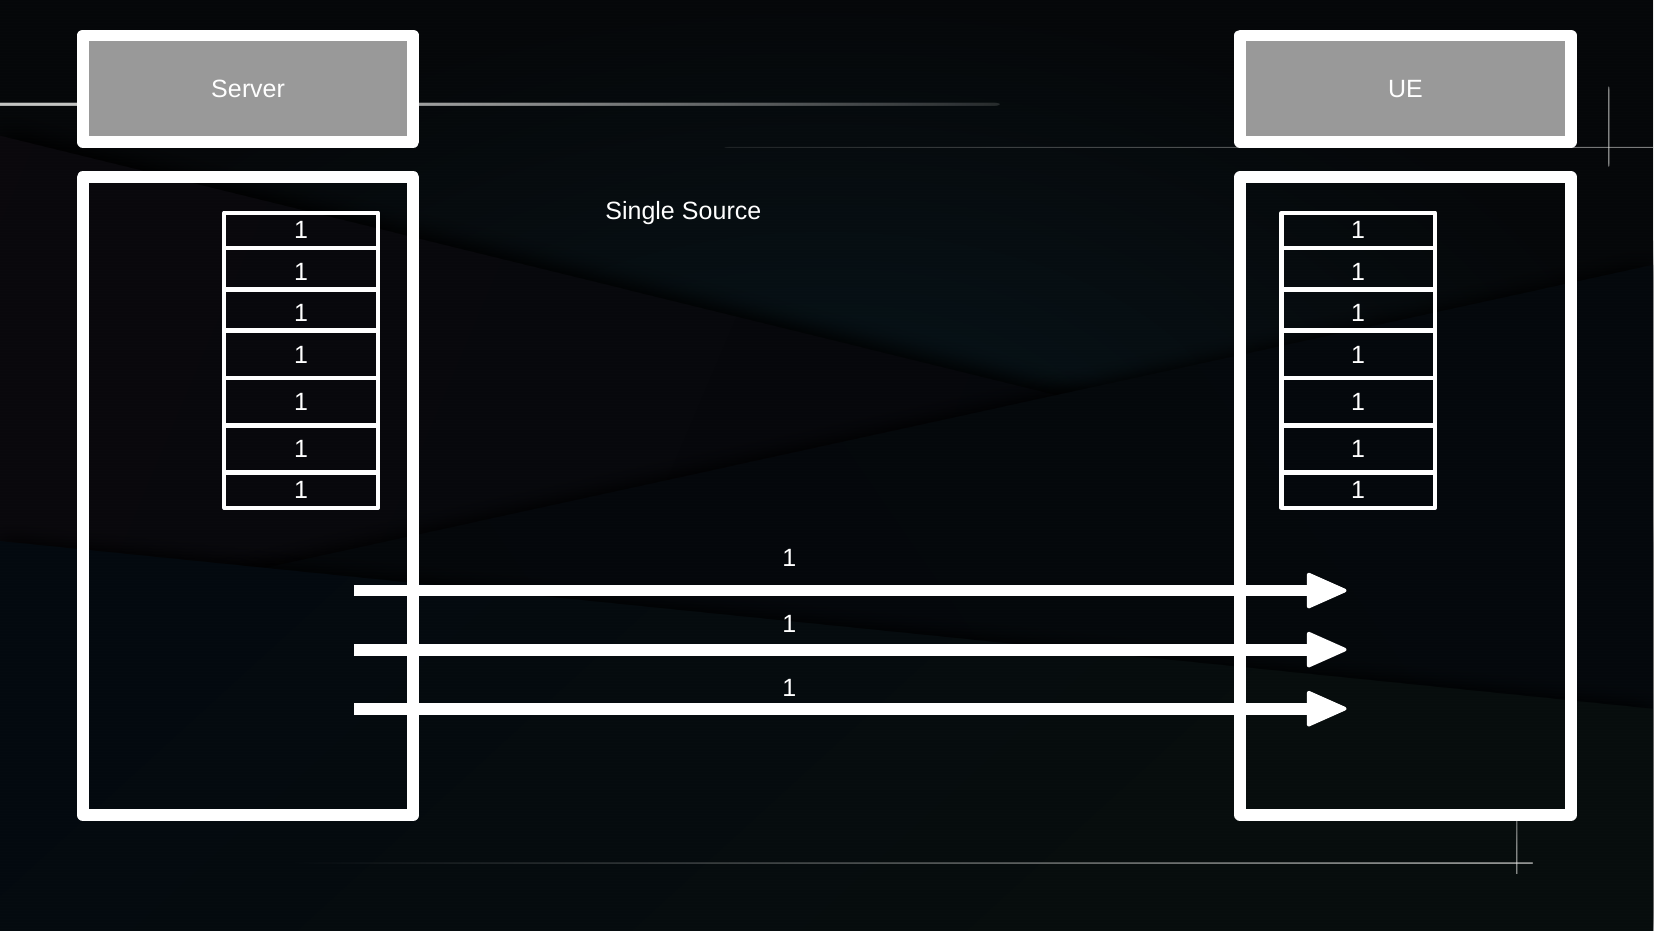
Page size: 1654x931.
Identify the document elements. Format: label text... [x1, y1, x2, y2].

text_box Server [82, 35, 414, 142]
text_box 1 [1257, 479, 1459, 520]
text_box 1 [767, 602, 863, 646]
text_box 1 [1257, 200, 1459, 260]
text_box 1 [767, 535, 863, 579]
text_box Single Source [590, 188, 1028, 232]
text_box 1 [200, 432, 402, 479]
text_box 1 [1257, 432, 1459, 479]
picture [0, 0, 1654, 931]
text_box 1 [1257, 260, 1459, 302]
text_box 1 [1257, 343, 1459, 384]
text_box 1 [200, 260, 402, 302]
text_box 1 [200, 302, 402, 343]
text_box 1 [1257, 384, 1459, 432]
text_box 1 [200, 479, 402, 520]
text_box 1 [200, 343, 402, 384]
text_box UE [1240, 35, 1571, 142]
text_box 1 [1257, 302, 1459, 343]
text_box 1 [200, 384, 402, 432]
text_box 1 [200, 200, 402, 260]
text_box 1 [767, 665, 863, 709]
